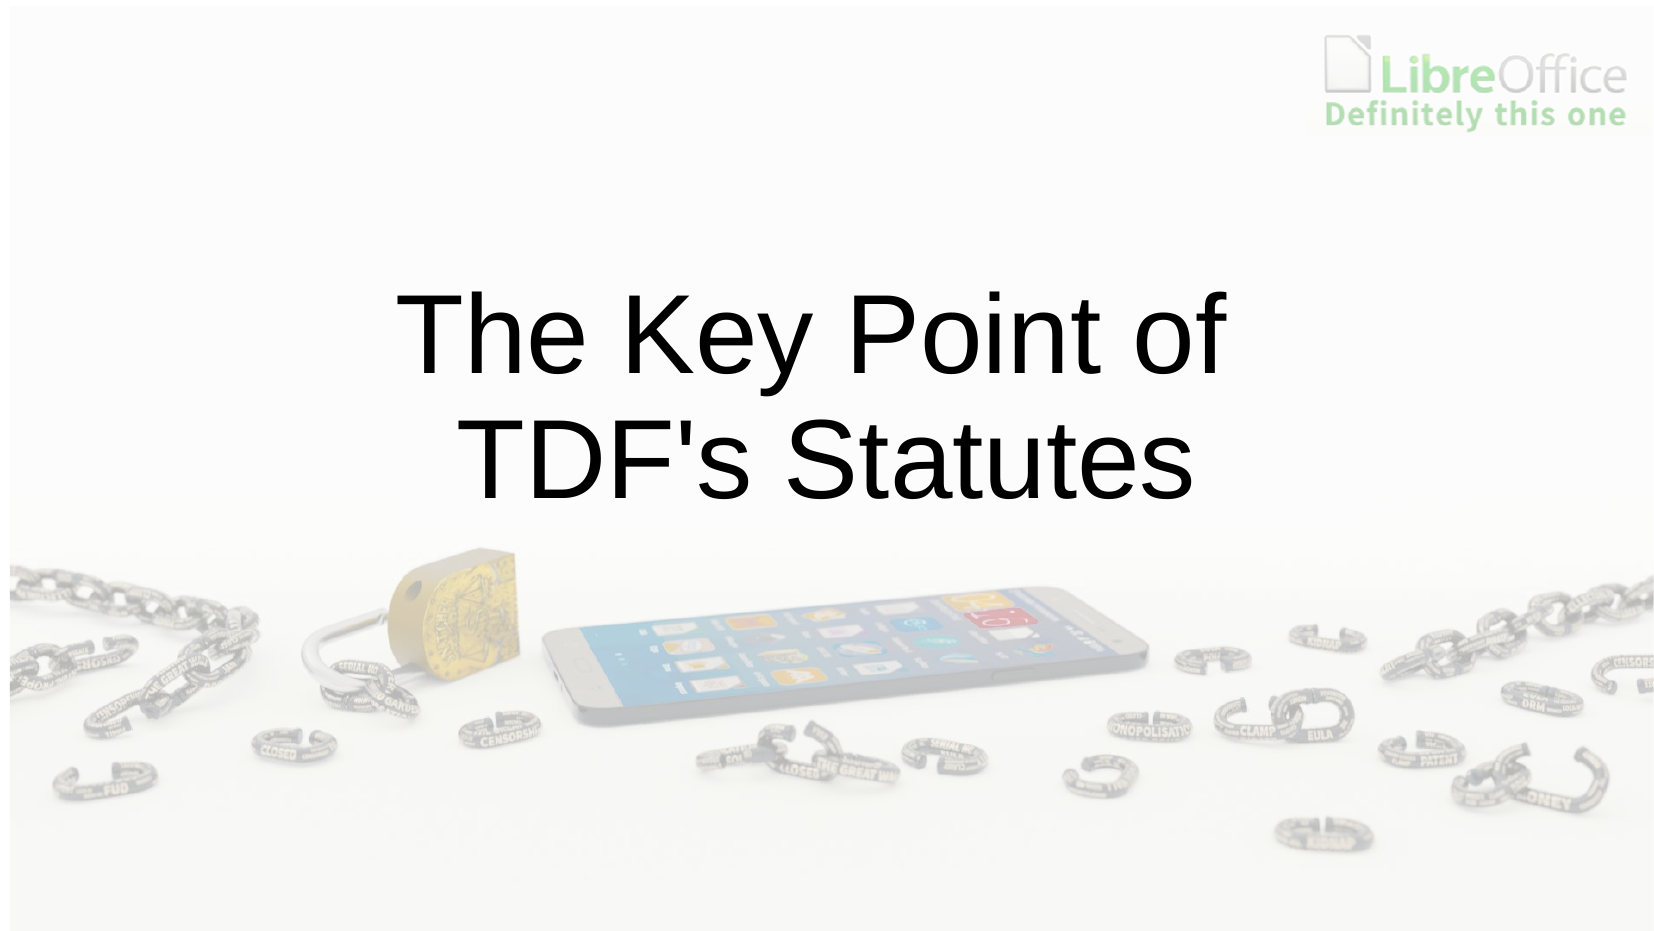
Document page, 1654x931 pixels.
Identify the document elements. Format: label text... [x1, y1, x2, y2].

picture [9, 6, 1654, 931]
subtitle The Key Point of TDF's Statutes [82, 37, 1571, 757]
